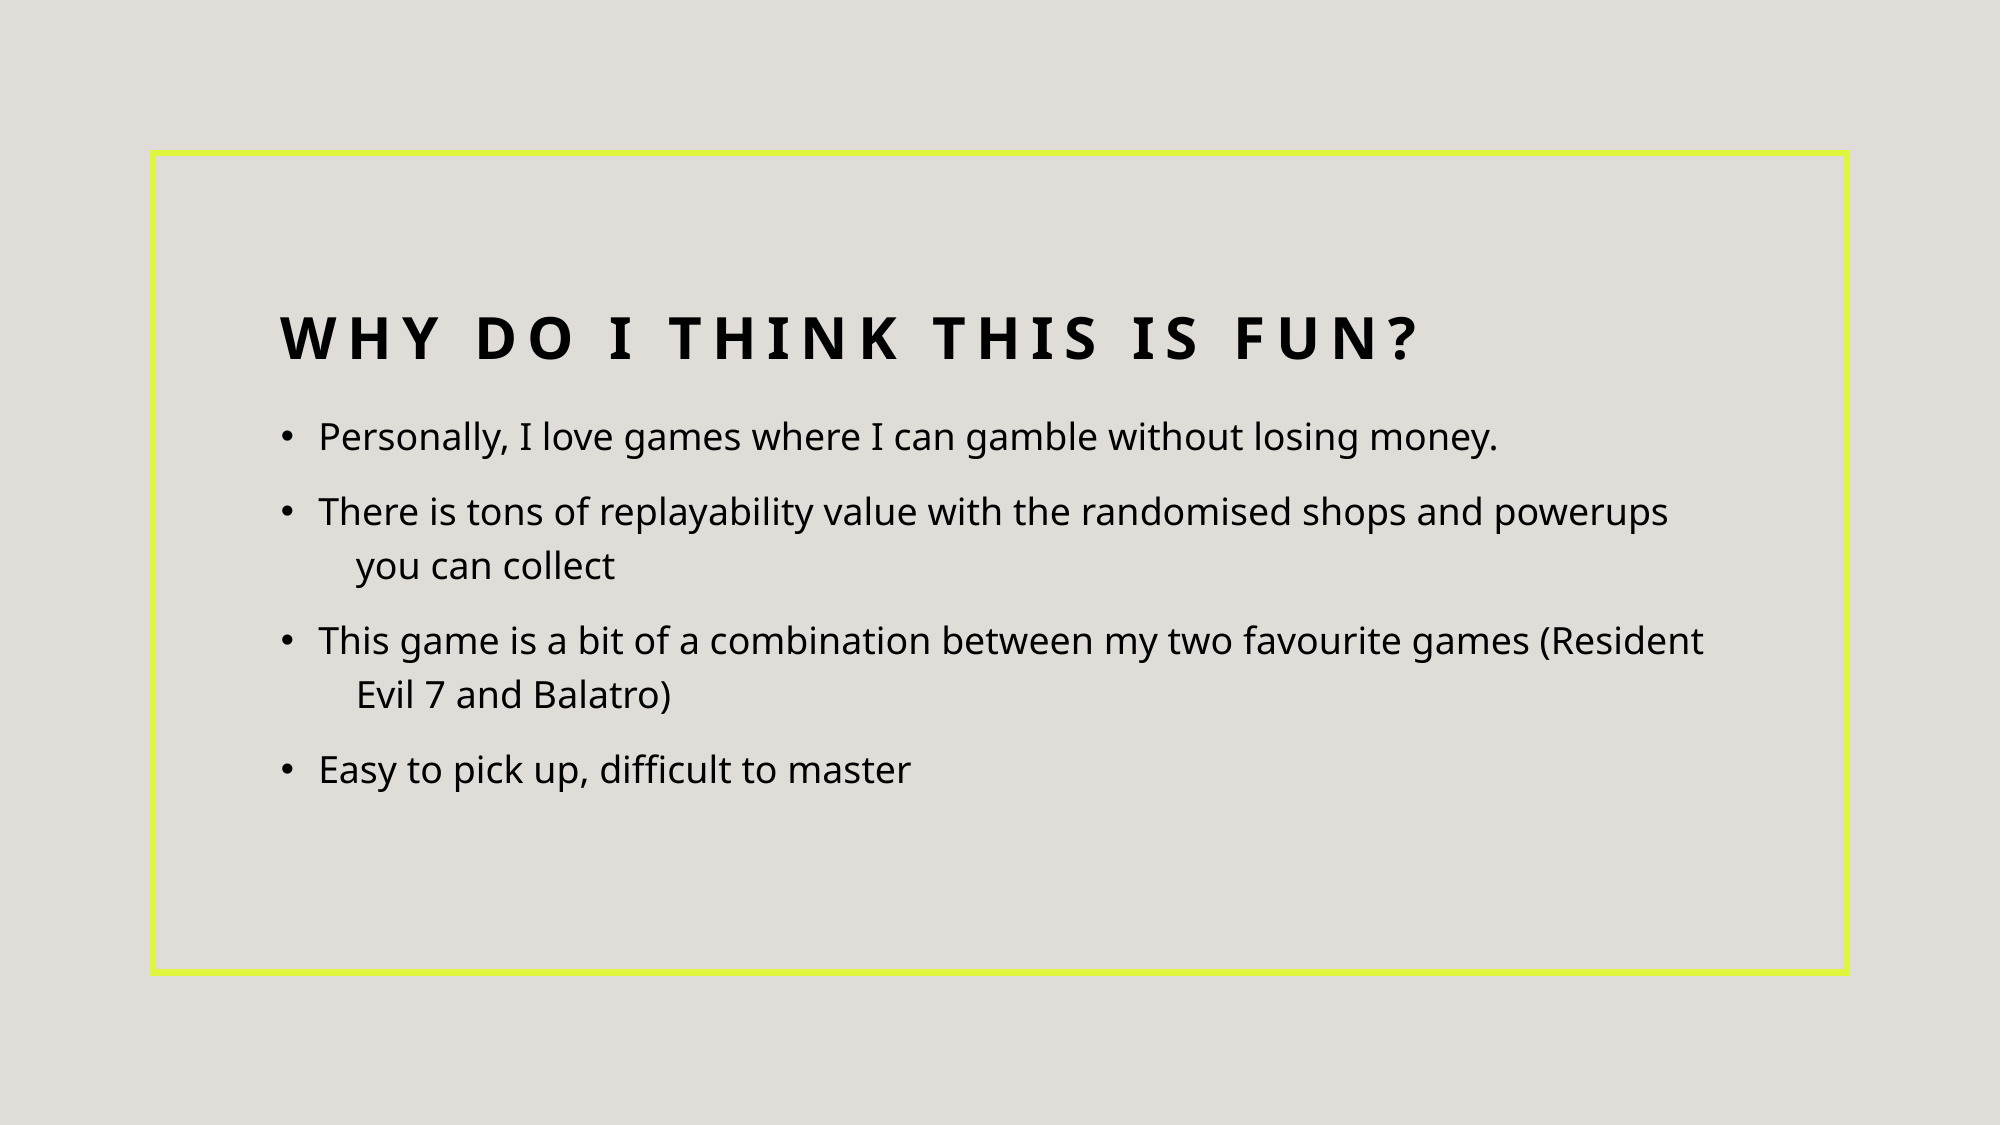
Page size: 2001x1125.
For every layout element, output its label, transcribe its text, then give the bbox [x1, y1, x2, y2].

title Why do I think this is fun? [265, 202, 1739, 379]
list Personally, I love games where I can gamble without losing money. There is tons of replayability value with the randomised shops and powerups you can collect This game is a bit of a combination between my two favourite games (Resident Evil 7 and Balatro) Easy to pick up, difficult to master [265, 396, 1739, 913]
